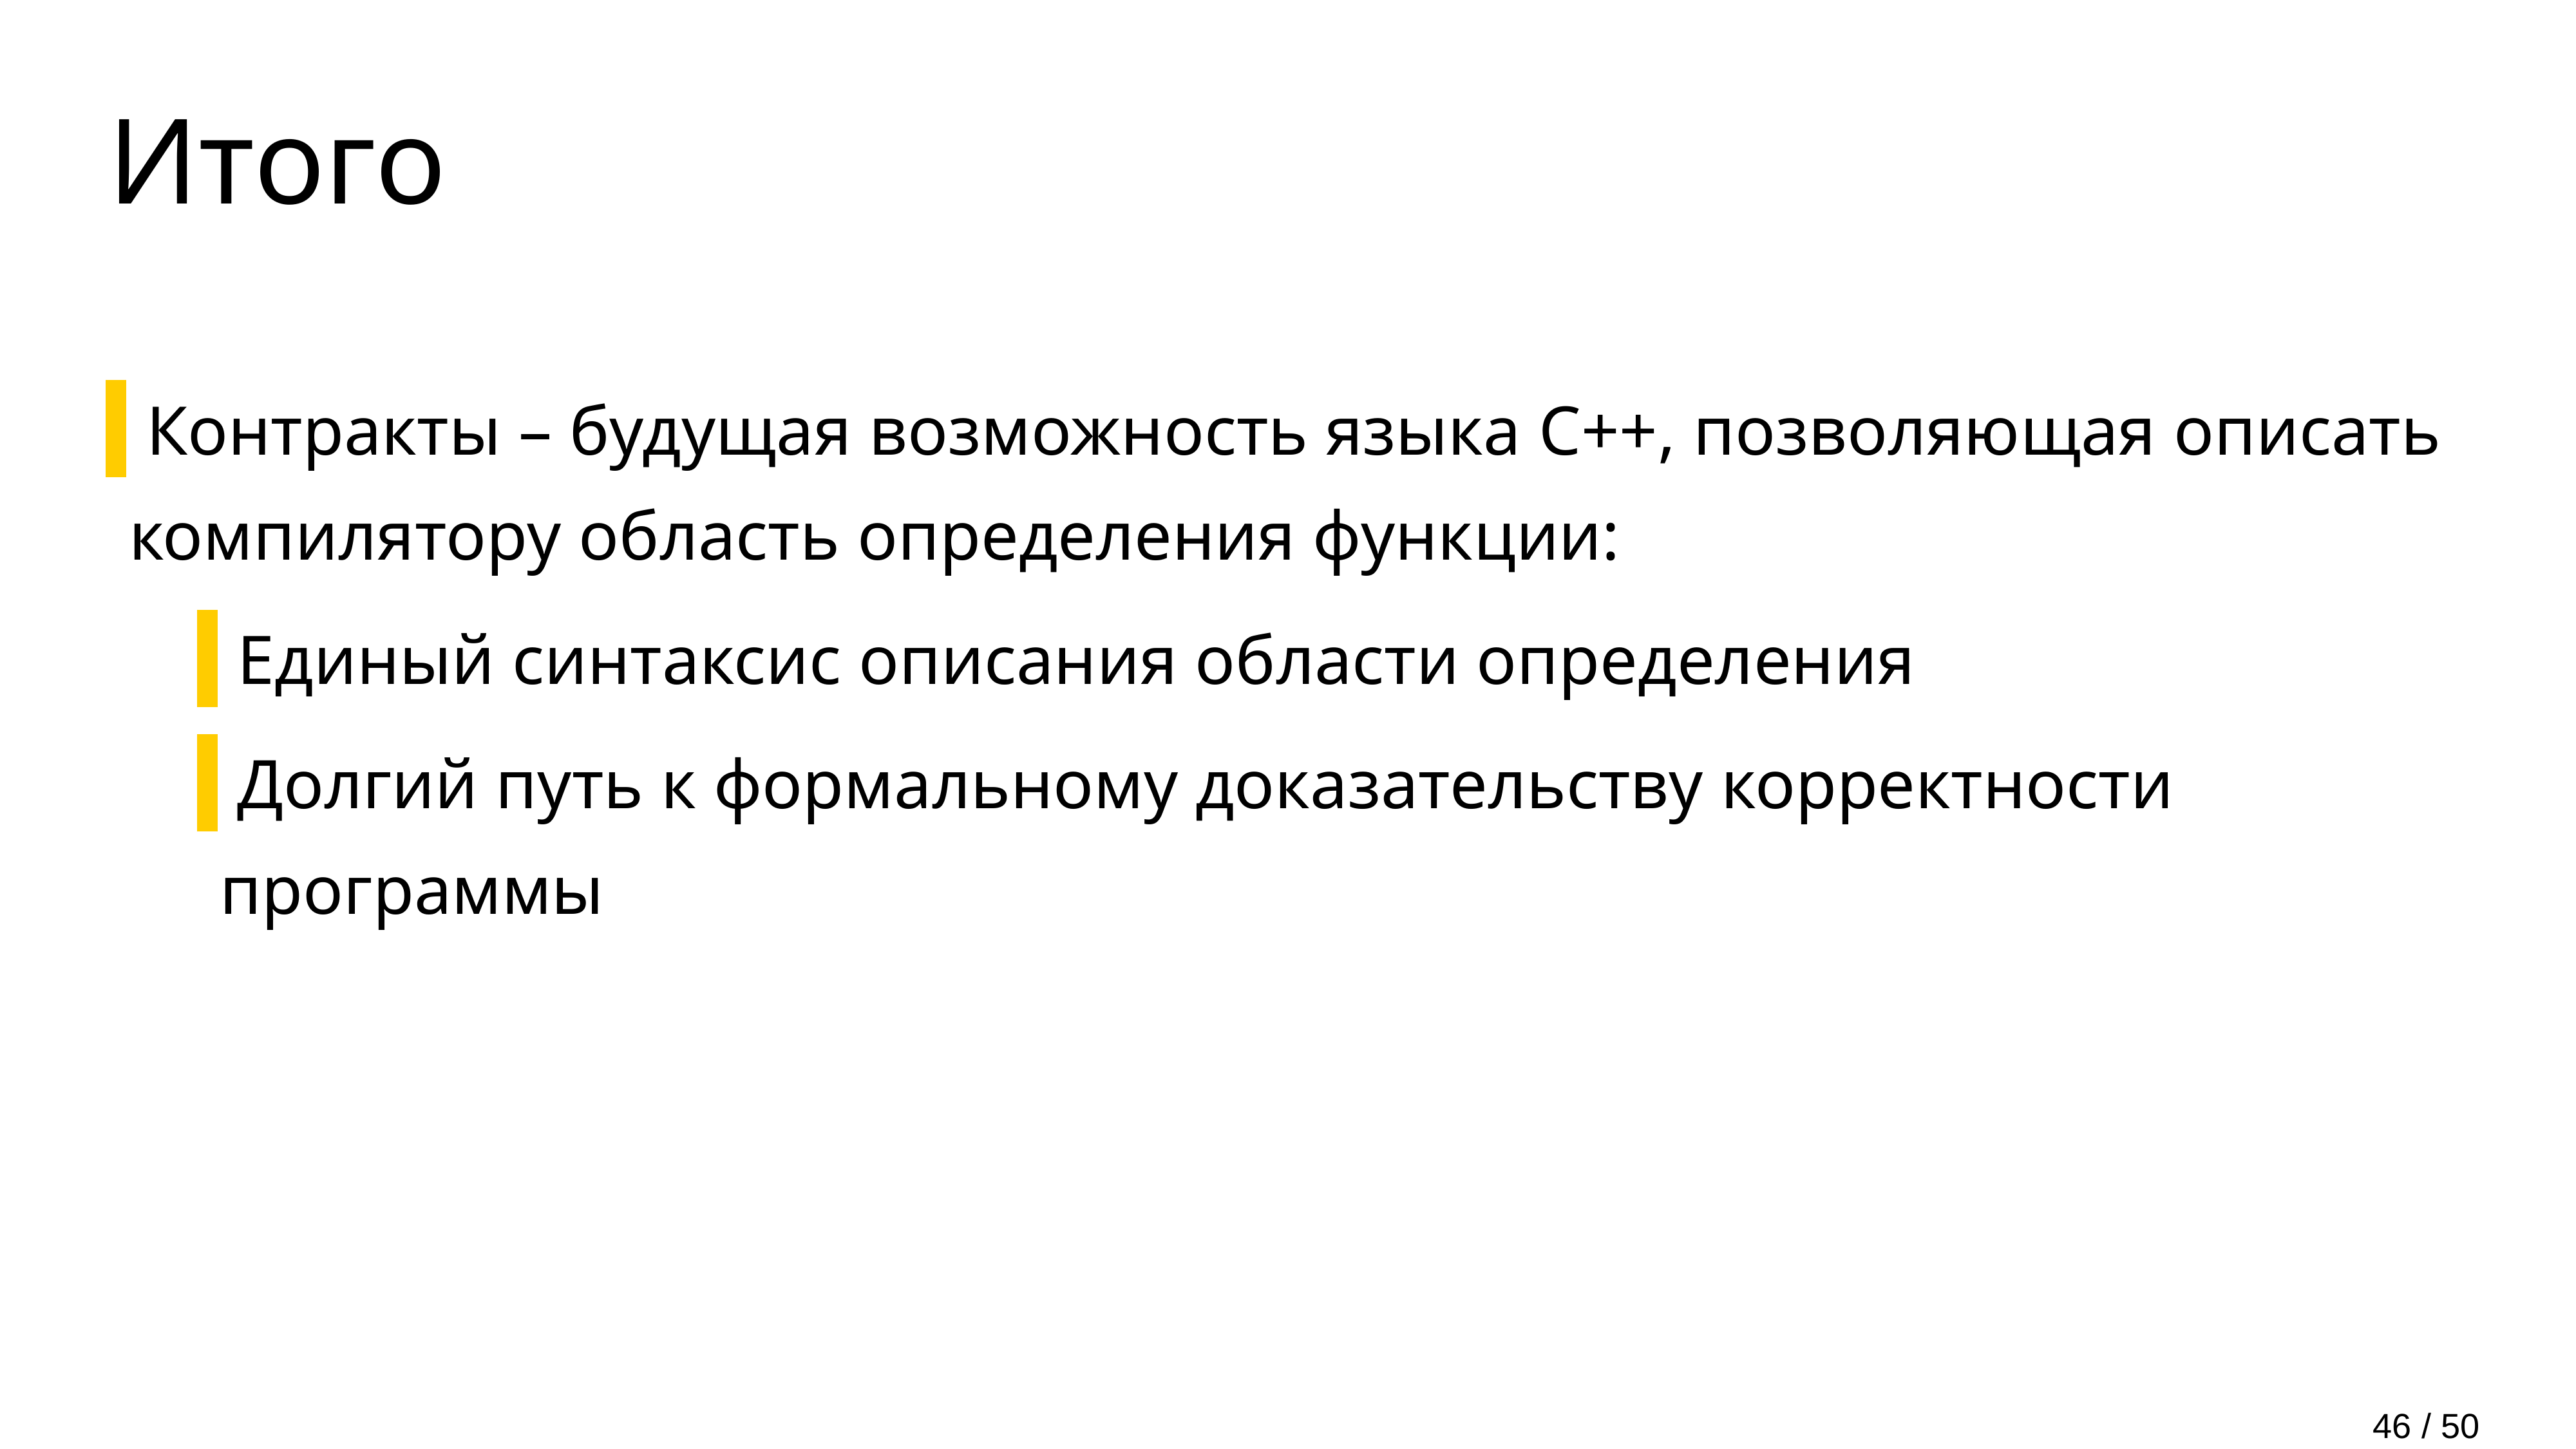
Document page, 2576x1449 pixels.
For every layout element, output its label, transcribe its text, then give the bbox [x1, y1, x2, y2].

text_box <number> / 50 [2363, 1402, 2576, 1449]
title Итого [108, 80, 2468, 242]
text_box Контракты – будущая возможность языка С++, позволяющая описать компилятору область определения функции: Единый синтаксис описания области определения Долгий путь к формальному доказательству корректности программы [96, 364, 2512, 1419]
